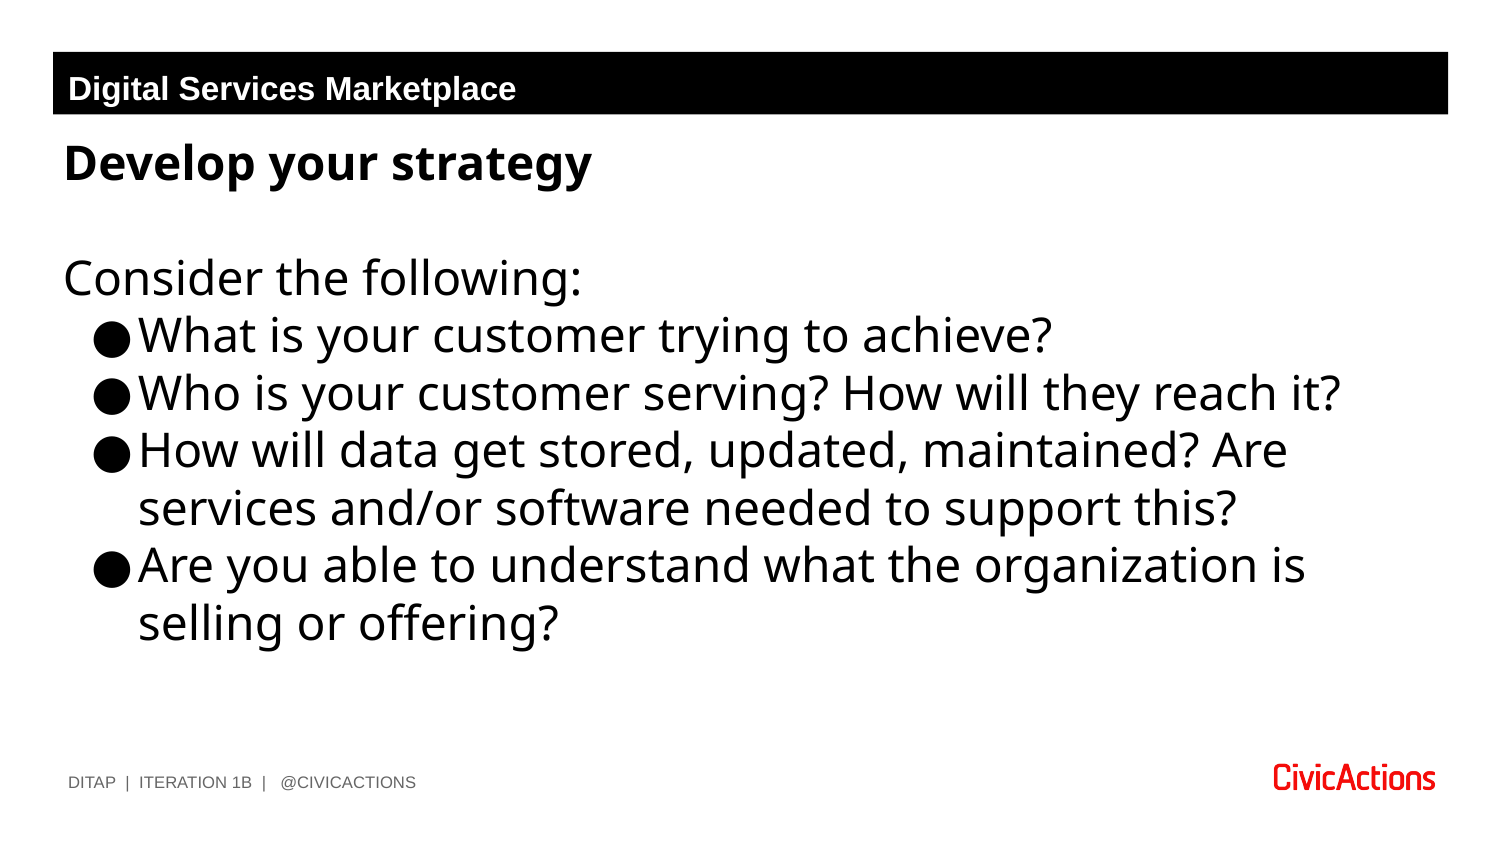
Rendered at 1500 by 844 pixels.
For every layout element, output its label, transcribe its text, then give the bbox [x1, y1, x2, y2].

picture [1271, 758, 1438, 795]
text_box Develop your strategy Consider the following: What is your customer trying to achieve? Who is your customer serving? How will they reach it? How will data get stored, updated, maintained? Are services and/or software needed to support this? Are you able to understand what the organization is selling or offering? [53, 122, 1449, 716]
text_box Digital Services Marketplace [53, 51, 1449, 115]
